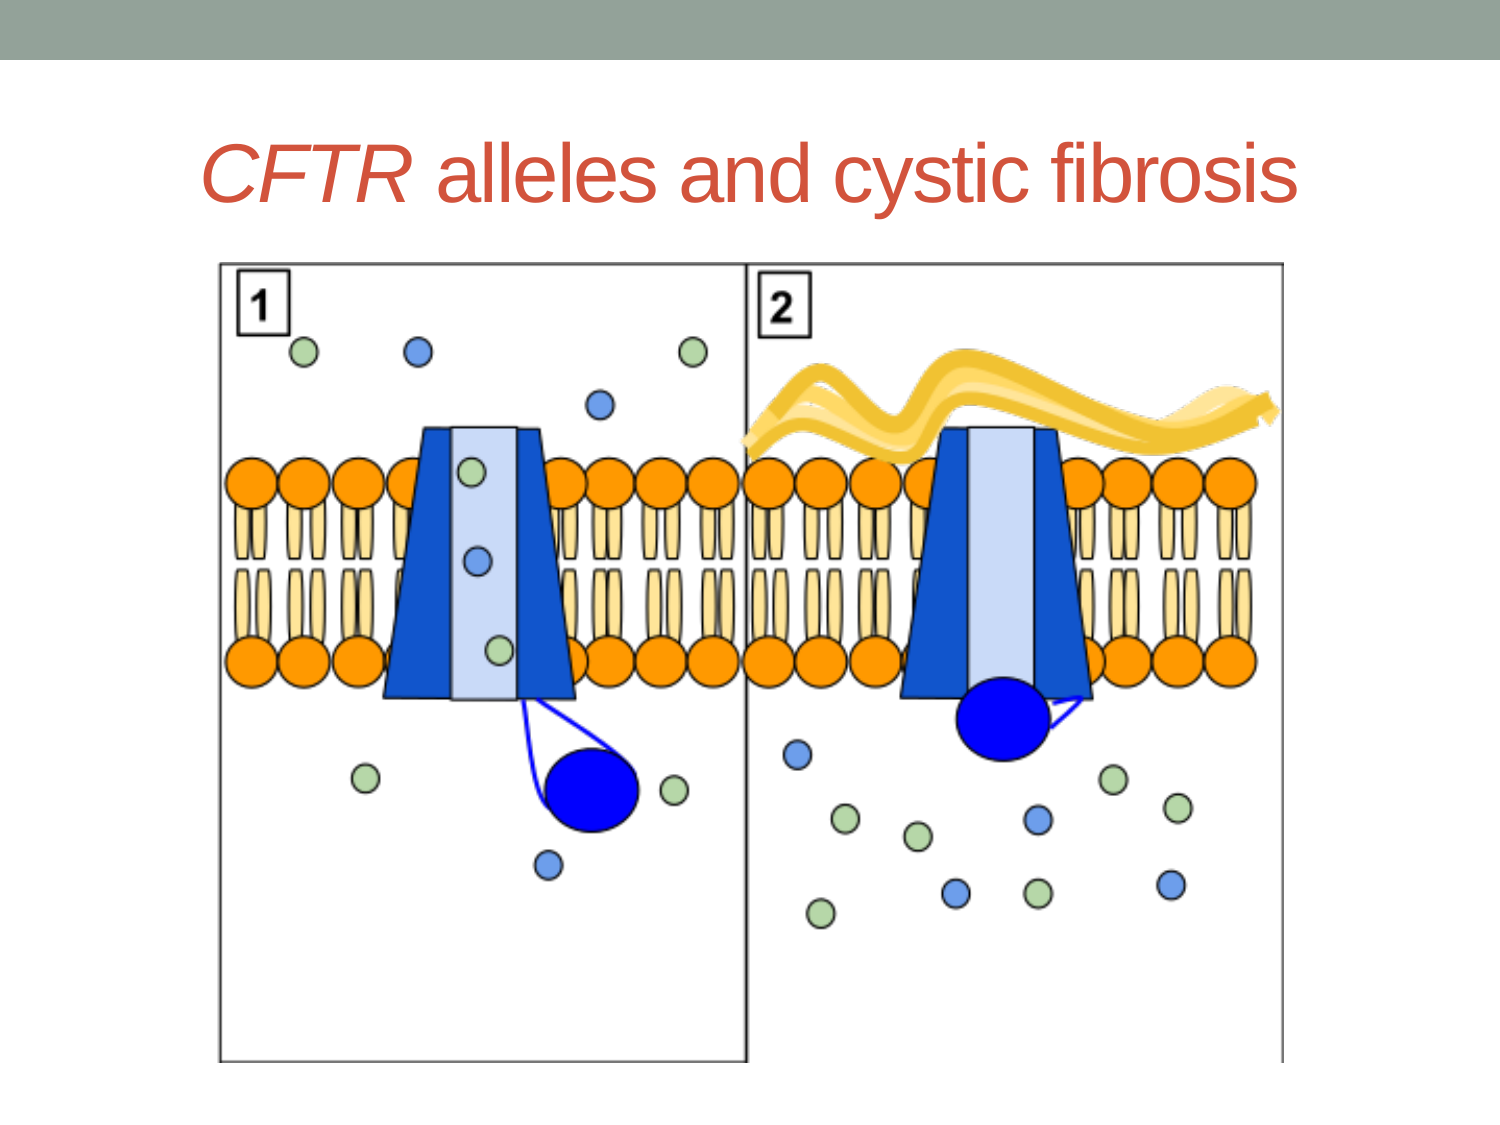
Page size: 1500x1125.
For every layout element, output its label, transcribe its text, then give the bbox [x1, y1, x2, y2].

picture [75, 262, 1425, 1063]
title CFTR alleles and cystic fibrosis [75, 87, 1425, 250]
